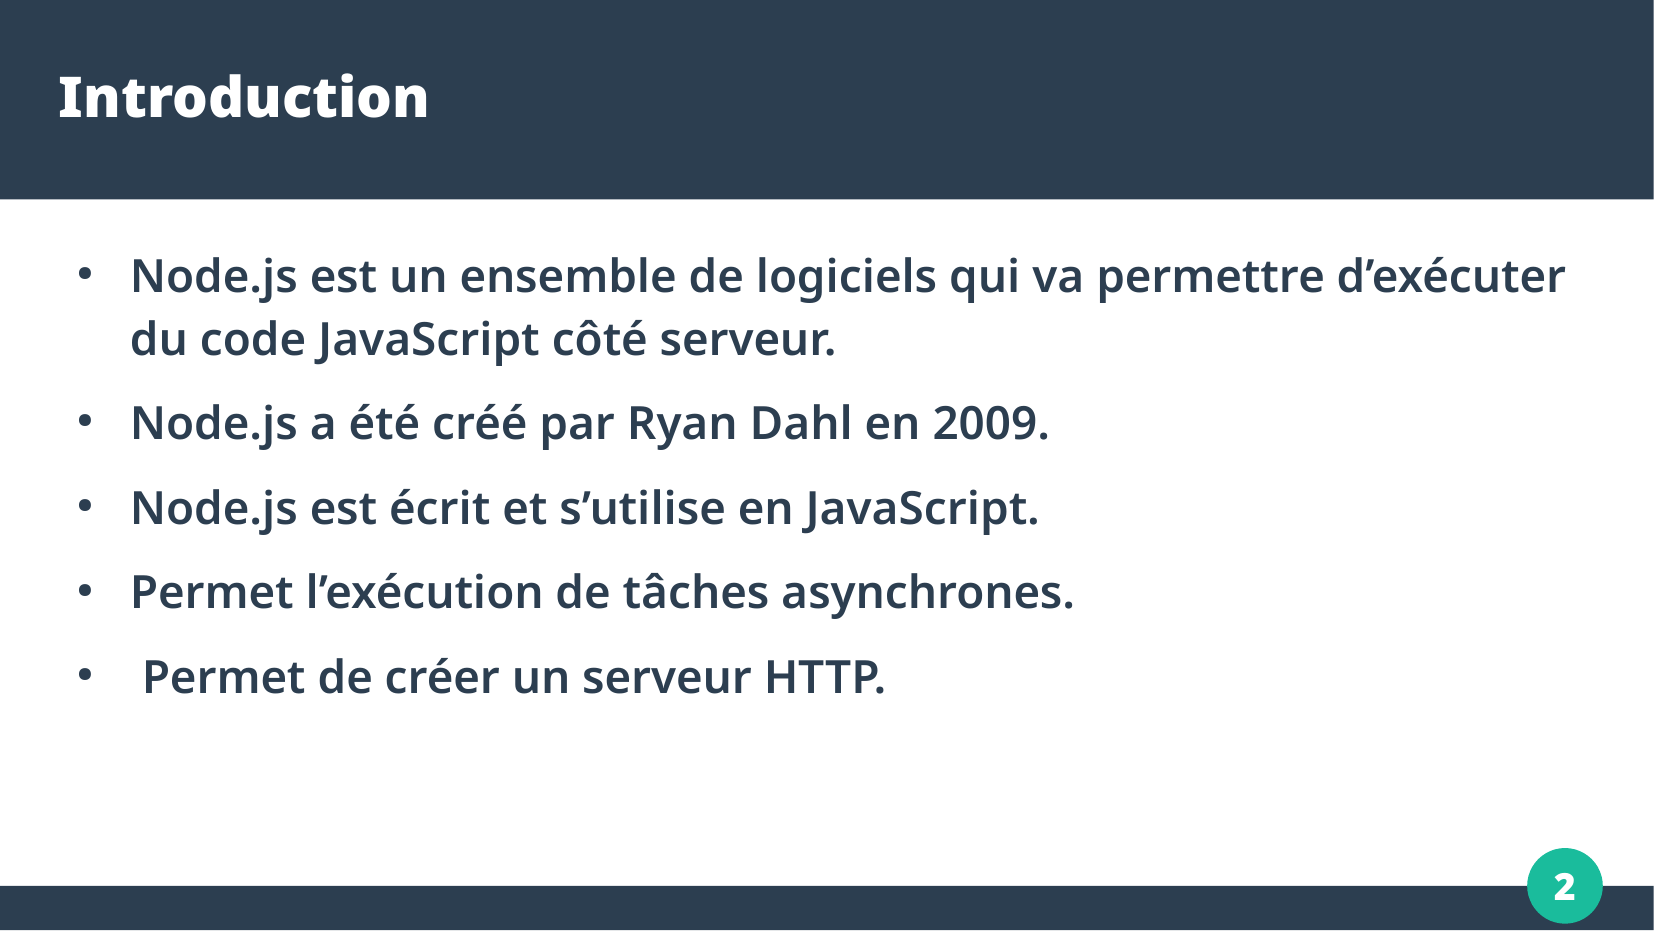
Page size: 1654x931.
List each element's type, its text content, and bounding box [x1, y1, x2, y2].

title Introduction [59, 37, 1595, 156]
list Node.js est un ensemble de logiciels qui va permettre d’exécuter du code JavaScript côté serveur. Node.js a été créé par Ryan Dahl en 2009. Node.js est écrit et s’utilise en JavaScript. Permet l’exécution de tâches asynchrones. Permet de créer un serveur HTTP. [59, 243, 1595, 864]
